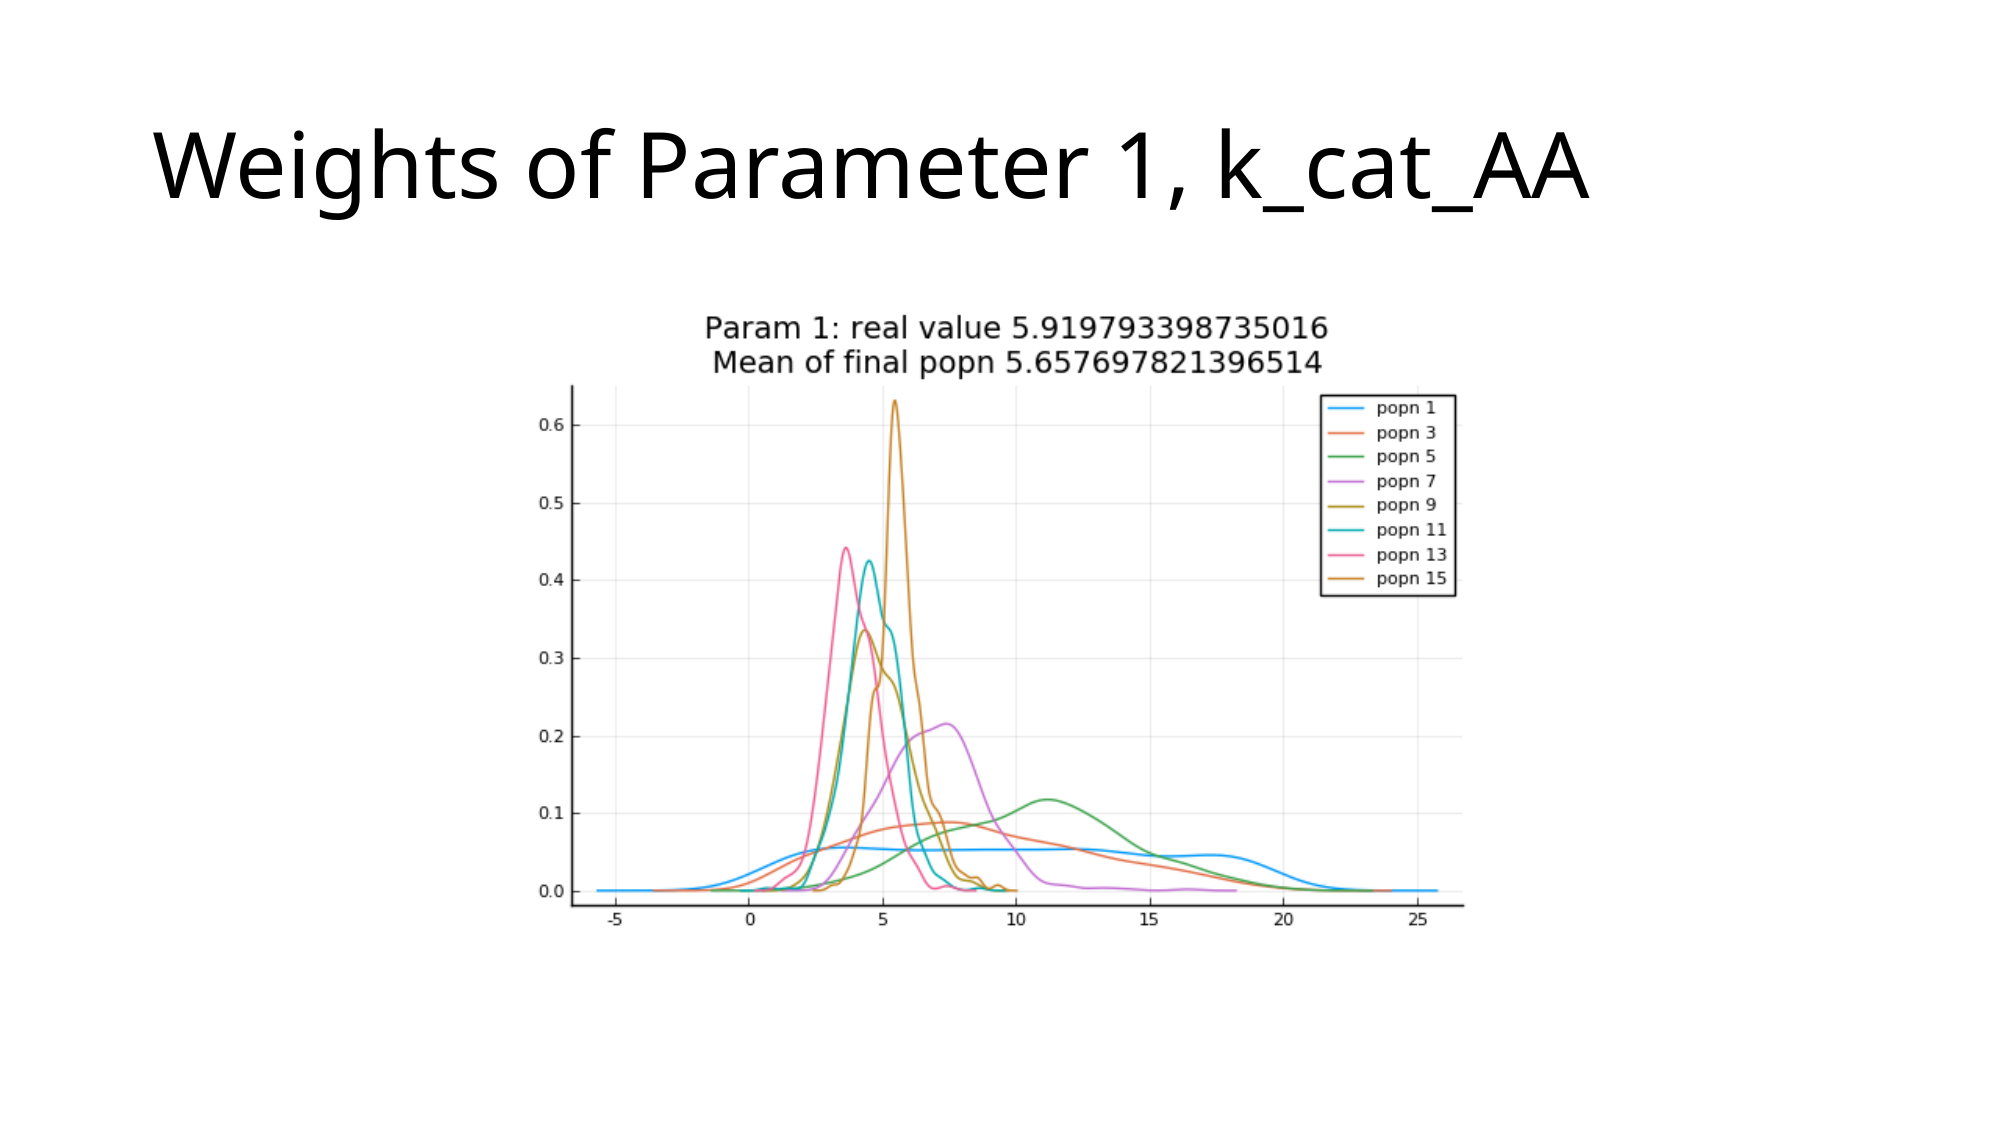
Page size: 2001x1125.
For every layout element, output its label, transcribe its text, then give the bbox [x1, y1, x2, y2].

picture [531, 309, 1469, 935]
title Weights of Parameter 1, k_cat_AA [137, 59, 1863, 278]
